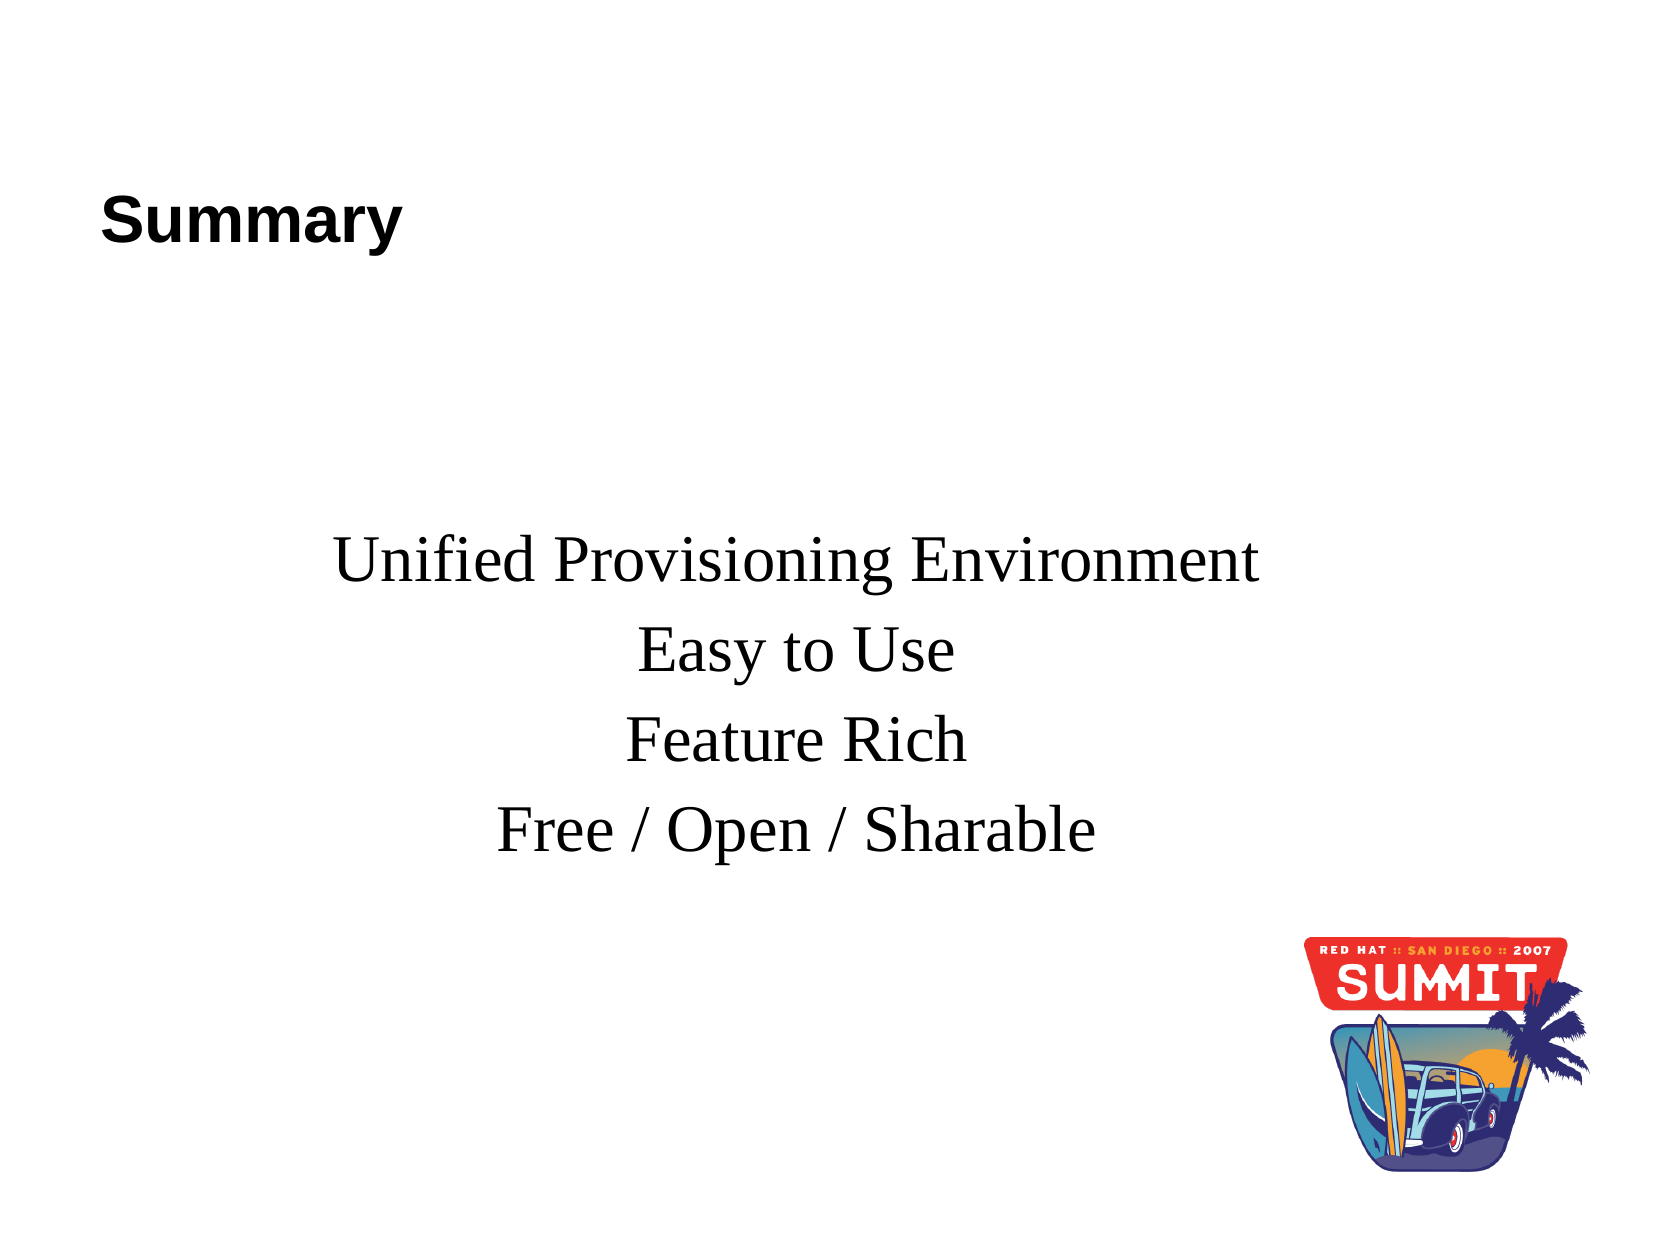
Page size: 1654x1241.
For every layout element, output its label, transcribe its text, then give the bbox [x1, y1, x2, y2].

subtitle Unified Provisioning Environment Easy to Use Feature Rich Free / Open / Sharable [94, 304, 1500, 1174]
title Summary [100, 164, 1506, 275]
picture [1500, 937, 1590, 1172]
